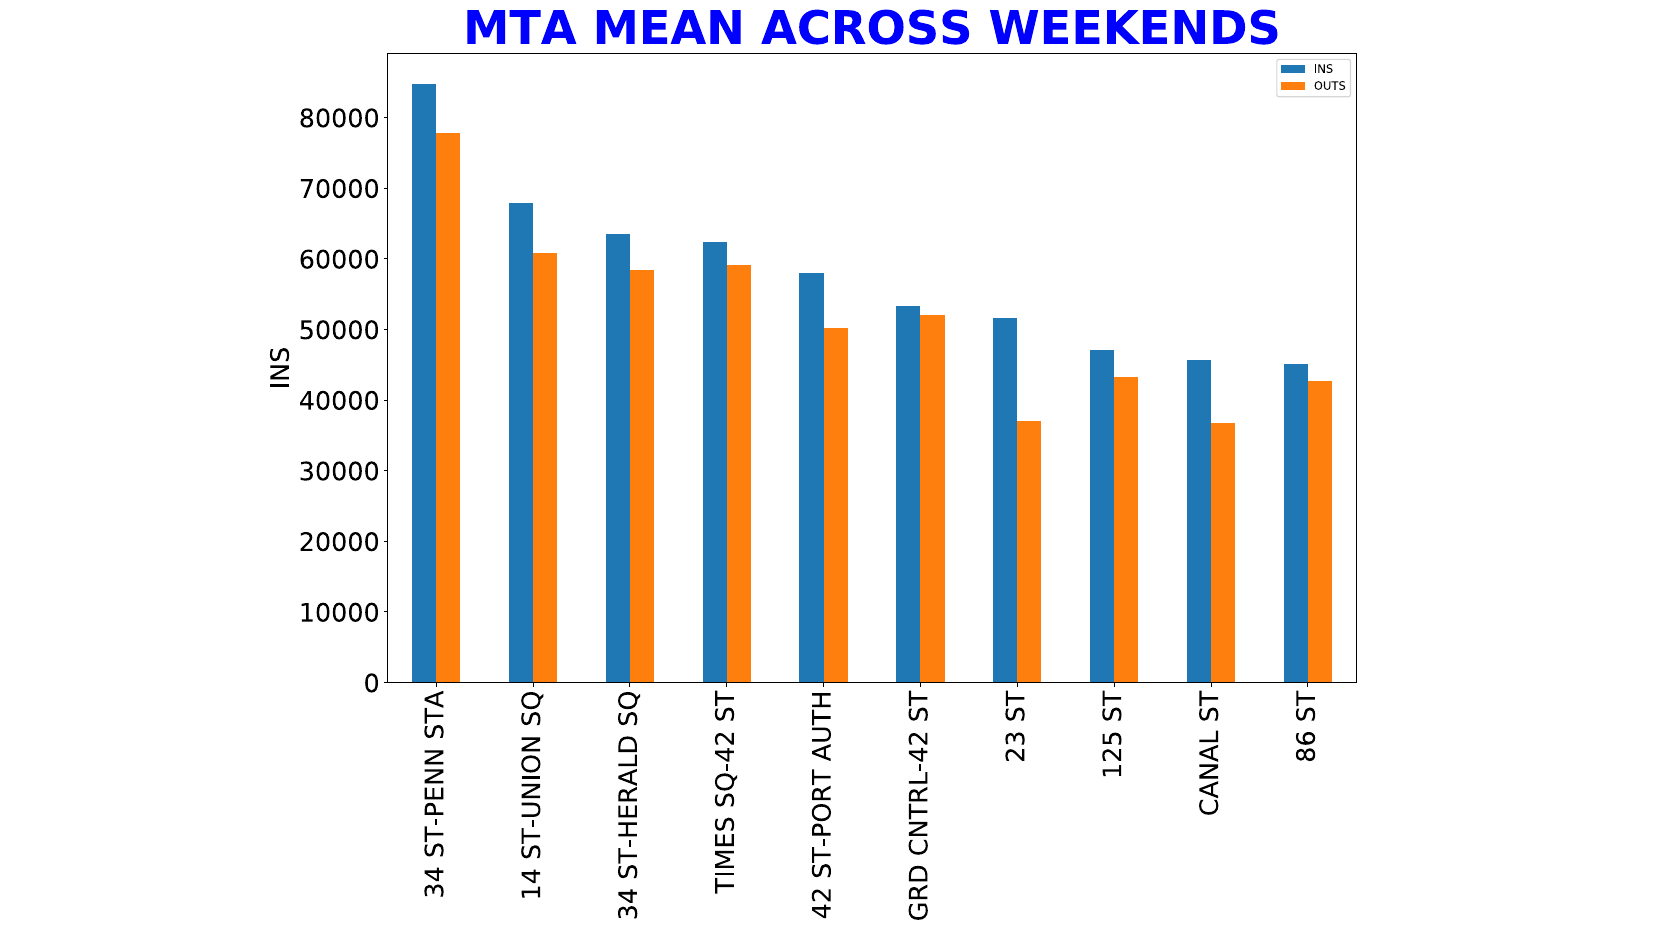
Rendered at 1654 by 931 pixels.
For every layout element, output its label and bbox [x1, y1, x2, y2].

picture [260, 0, 1366, 931]
